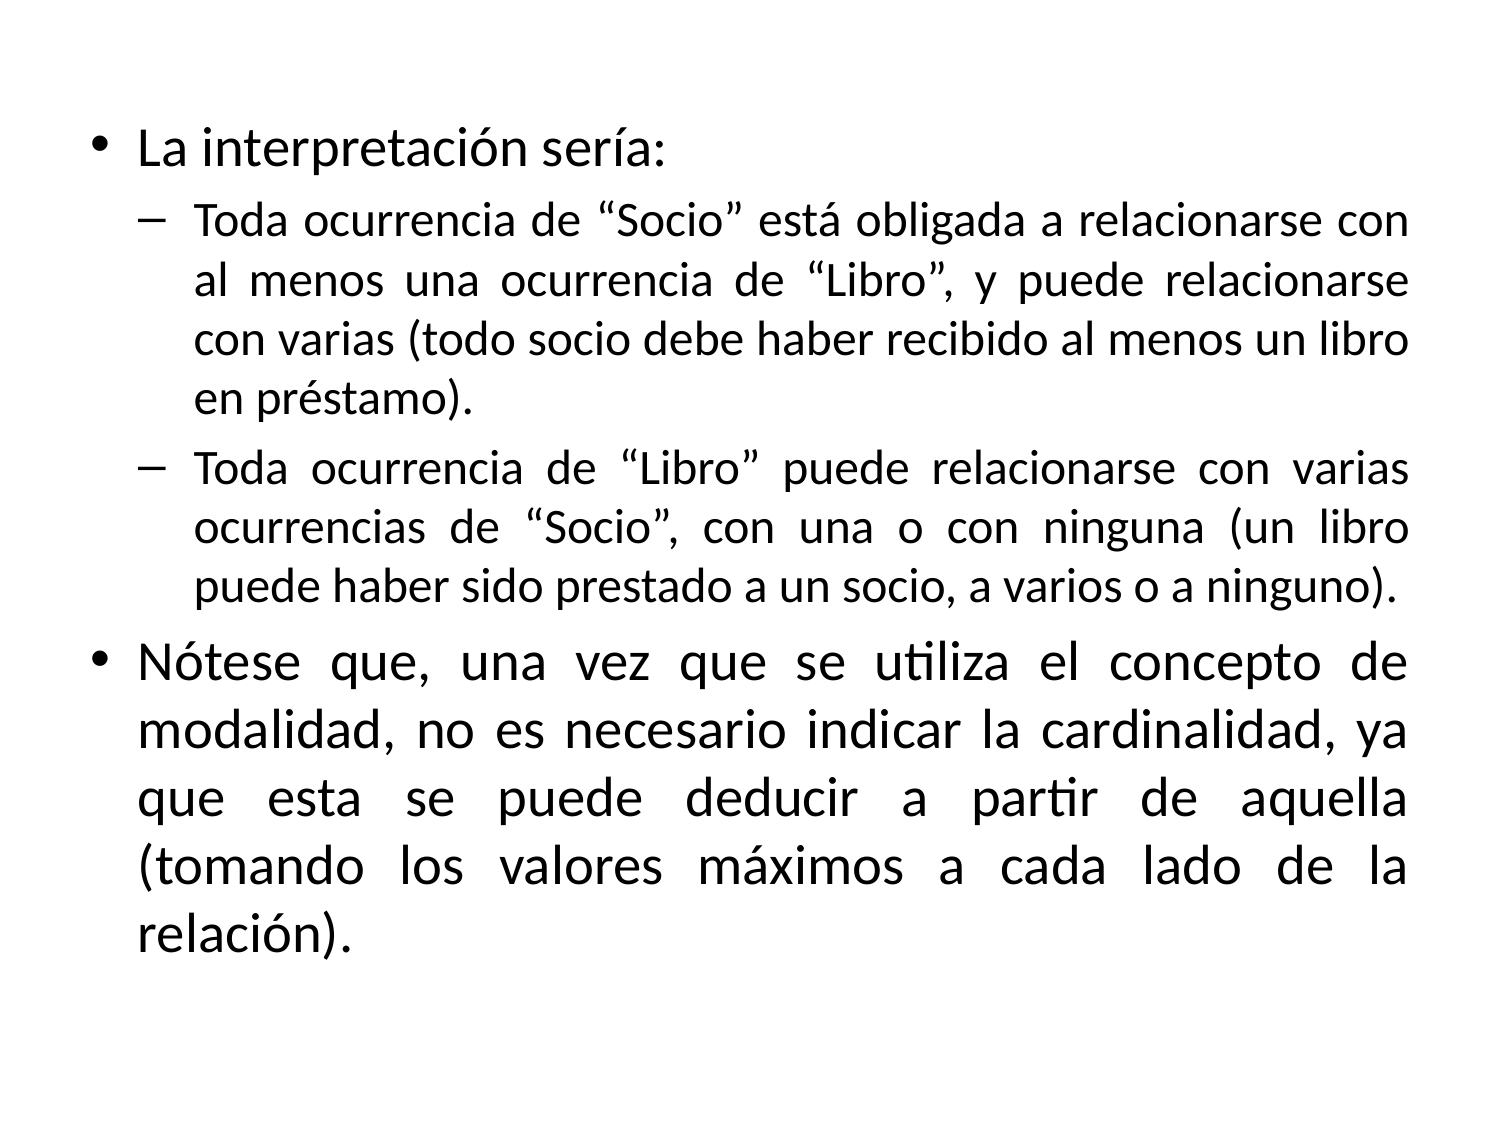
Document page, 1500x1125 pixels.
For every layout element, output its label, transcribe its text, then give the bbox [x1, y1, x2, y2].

list La interpretación sería: Toda ocurrencia de “Socio” está obligada a relacionarse con al menos una ocurrencia de “Libro”, y puede relacionarse con varias (todo socio debe haber recibido al menos un libro en préstamo). Toda ocurrencia de “Libro” puede relacionarse con varias ocurrencias de “Socio”, con una o con ninguna (un libro puede haber sido prestado a un socio, a varios o a ninguno). Nótese que, una vez que se utiliza el concepto de modalidad, no es necesario indicar la cardinalidad, ya que esta se puede deducir a partir de aquella (tomando los valores máximos a cada lado de la relación). [75, 101, 1425, 1005]
